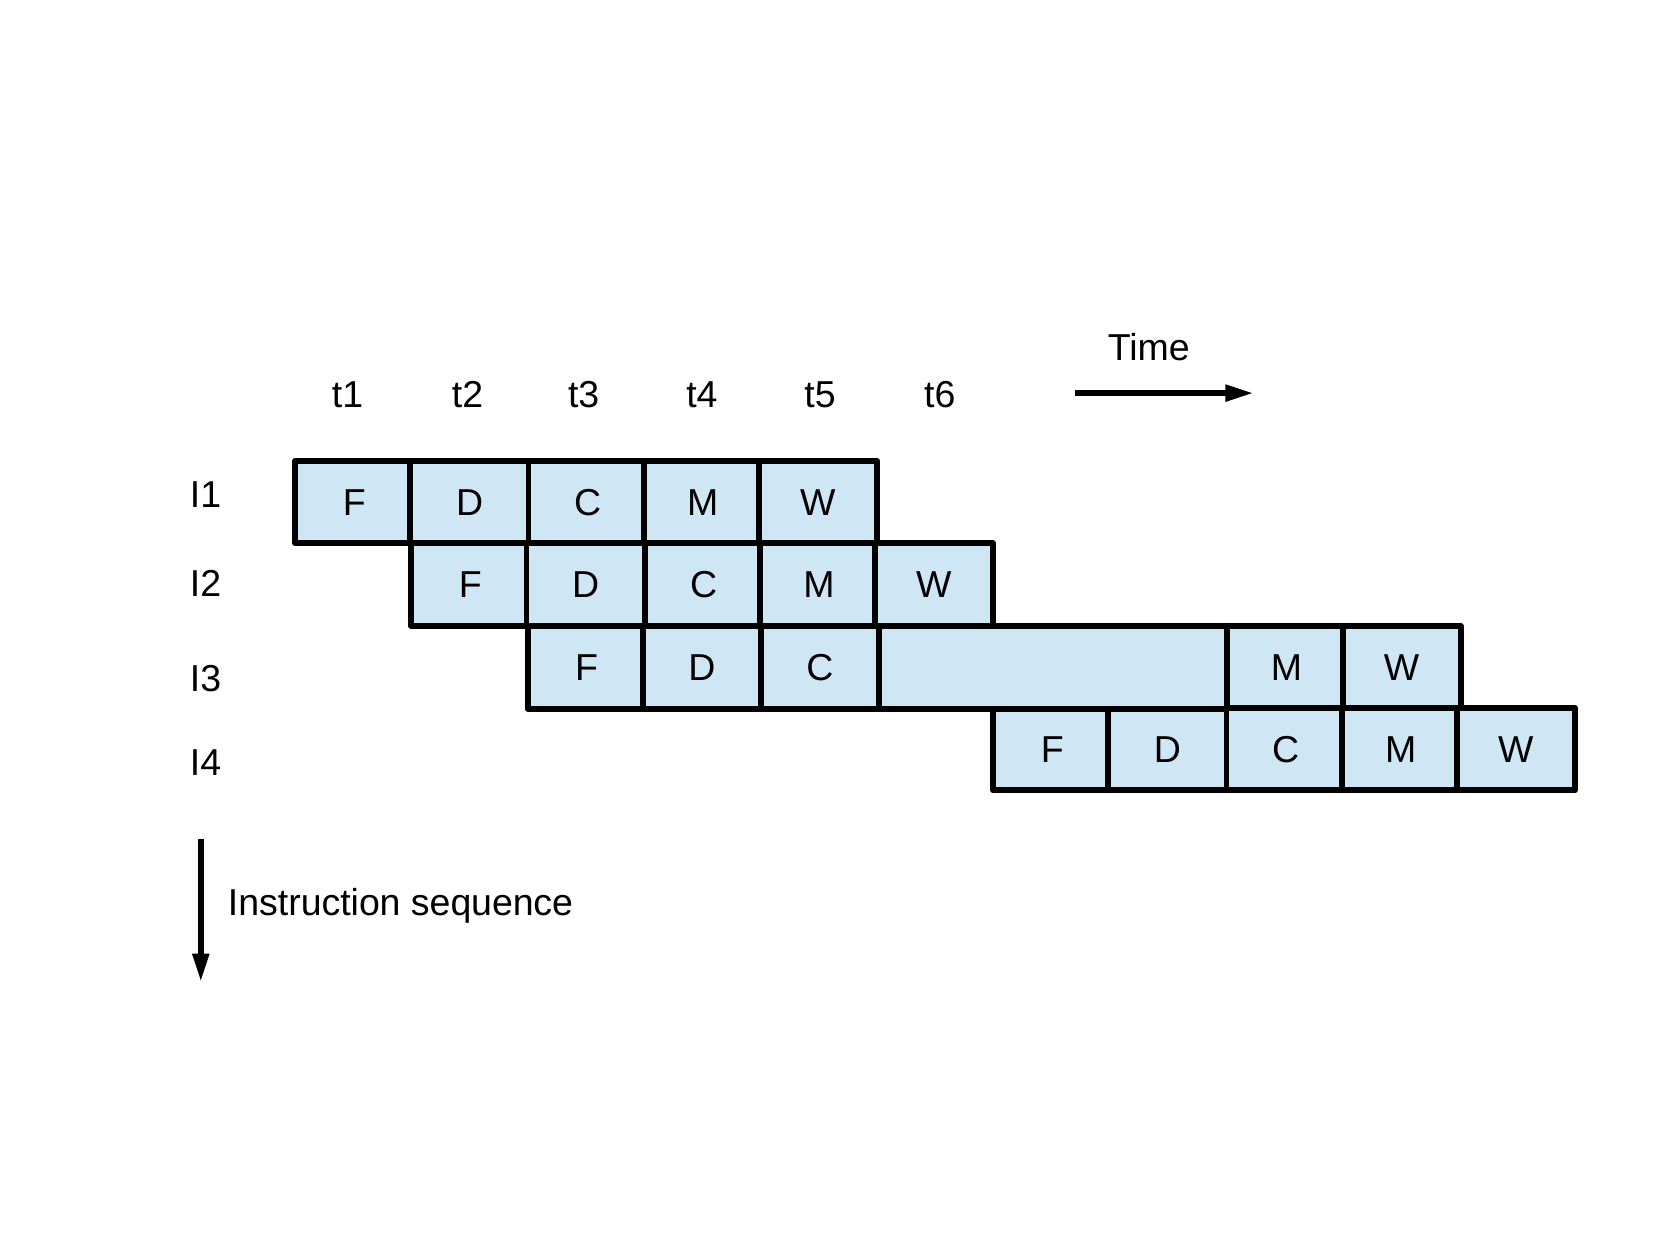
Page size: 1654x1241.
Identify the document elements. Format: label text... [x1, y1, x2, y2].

text_box t6 [909, 366, 971, 424]
text_box t3 [553, 366, 615, 424]
text_box W [1342, 625, 1461, 707]
text_box F [527, 625, 642, 709]
text_box M [643, 460, 758, 543]
text_box W [874, 543, 994, 625]
text_box I2 [175, 555, 237, 612]
text_box I4 [175, 734, 237, 792]
text_box t4 [671, 366, 733, 424]
text_box C [644, 543, 759, 625]
text_box Time [1093, 318, 1205, 376]
text_box t5 [789, 366, 851, 424]
text_box C [760, 625, 878, 709]
text_box D [410, 460, 528, 544]
text_box W [758, 460, 877, 543]
text_box F [411, 543, 526, 626]
text_box t1 [317, 366, 378, 424]
text_box M [759, 543, 874, 625]
text_box t2 [437, 366, 498, 424]
text_box M [1341, 707, 1456, 791]
text_box D [642, 625, 760, 709]
text_box W [1456, 707, 1575, 791]
text_box I1 [175, 466, 237, 524]
text_box [878, 625, 1228, 709]
text_box D [526, 543, 644, 626]
text_box F [993, 709, 1108, 791]
text_box C [528, 460, 643, 543]
text_box M [1228, 625, 1342, 707]
text_box C [1226, 707, 1341, 791]
text_box D [1108, 709, 1226, 791]
text_box I3 [175, 649, 237, 707]
text_box F [295, 460, 410, 544]
text_box Instruction sequence [213, 874, 589, 931]
